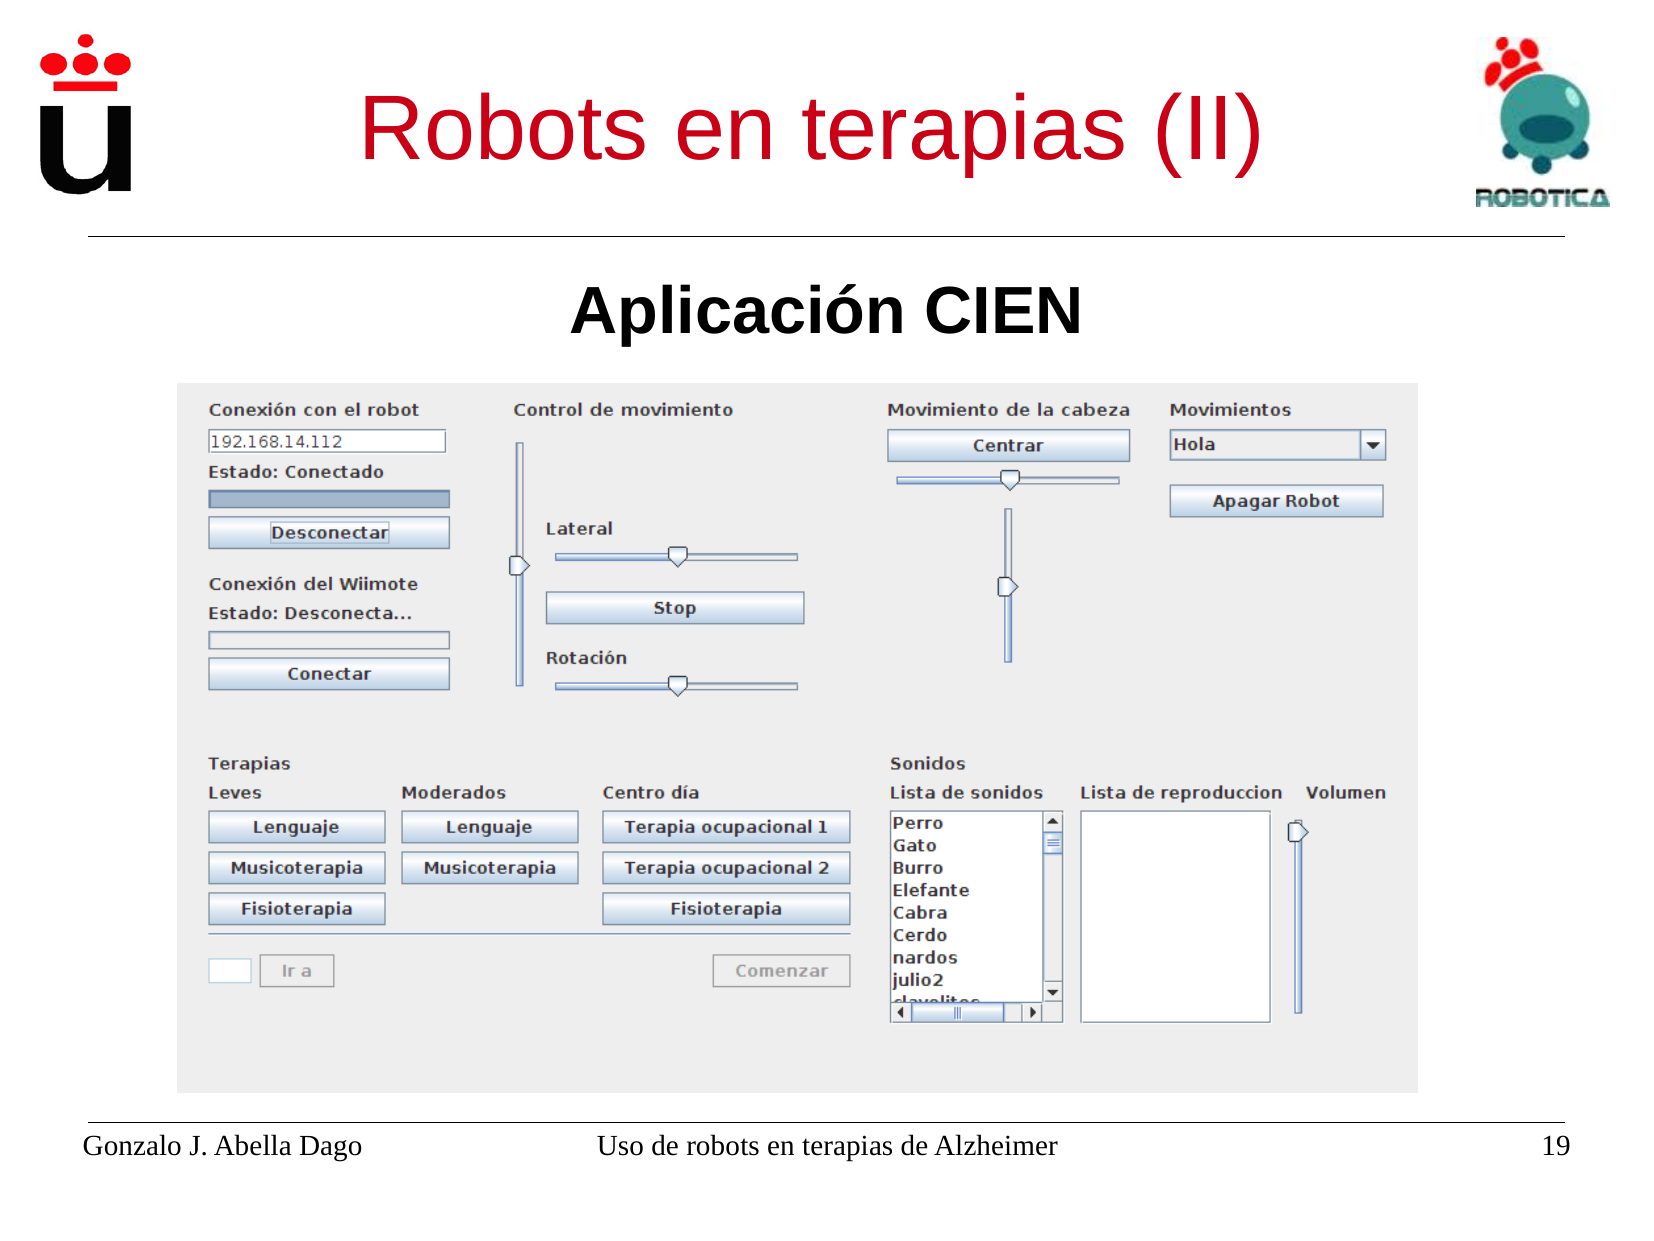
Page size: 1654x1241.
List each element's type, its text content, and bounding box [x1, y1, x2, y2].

title Robots en terapias (II) [206, 76, 1418, 180]
picture [1476, 37, 1610, 207]
picture [29, 29, 148, 207]
text_box Aplicación CIEN [88, 265, 1565, 356]
picture [177, 383, 1418, 1093]
